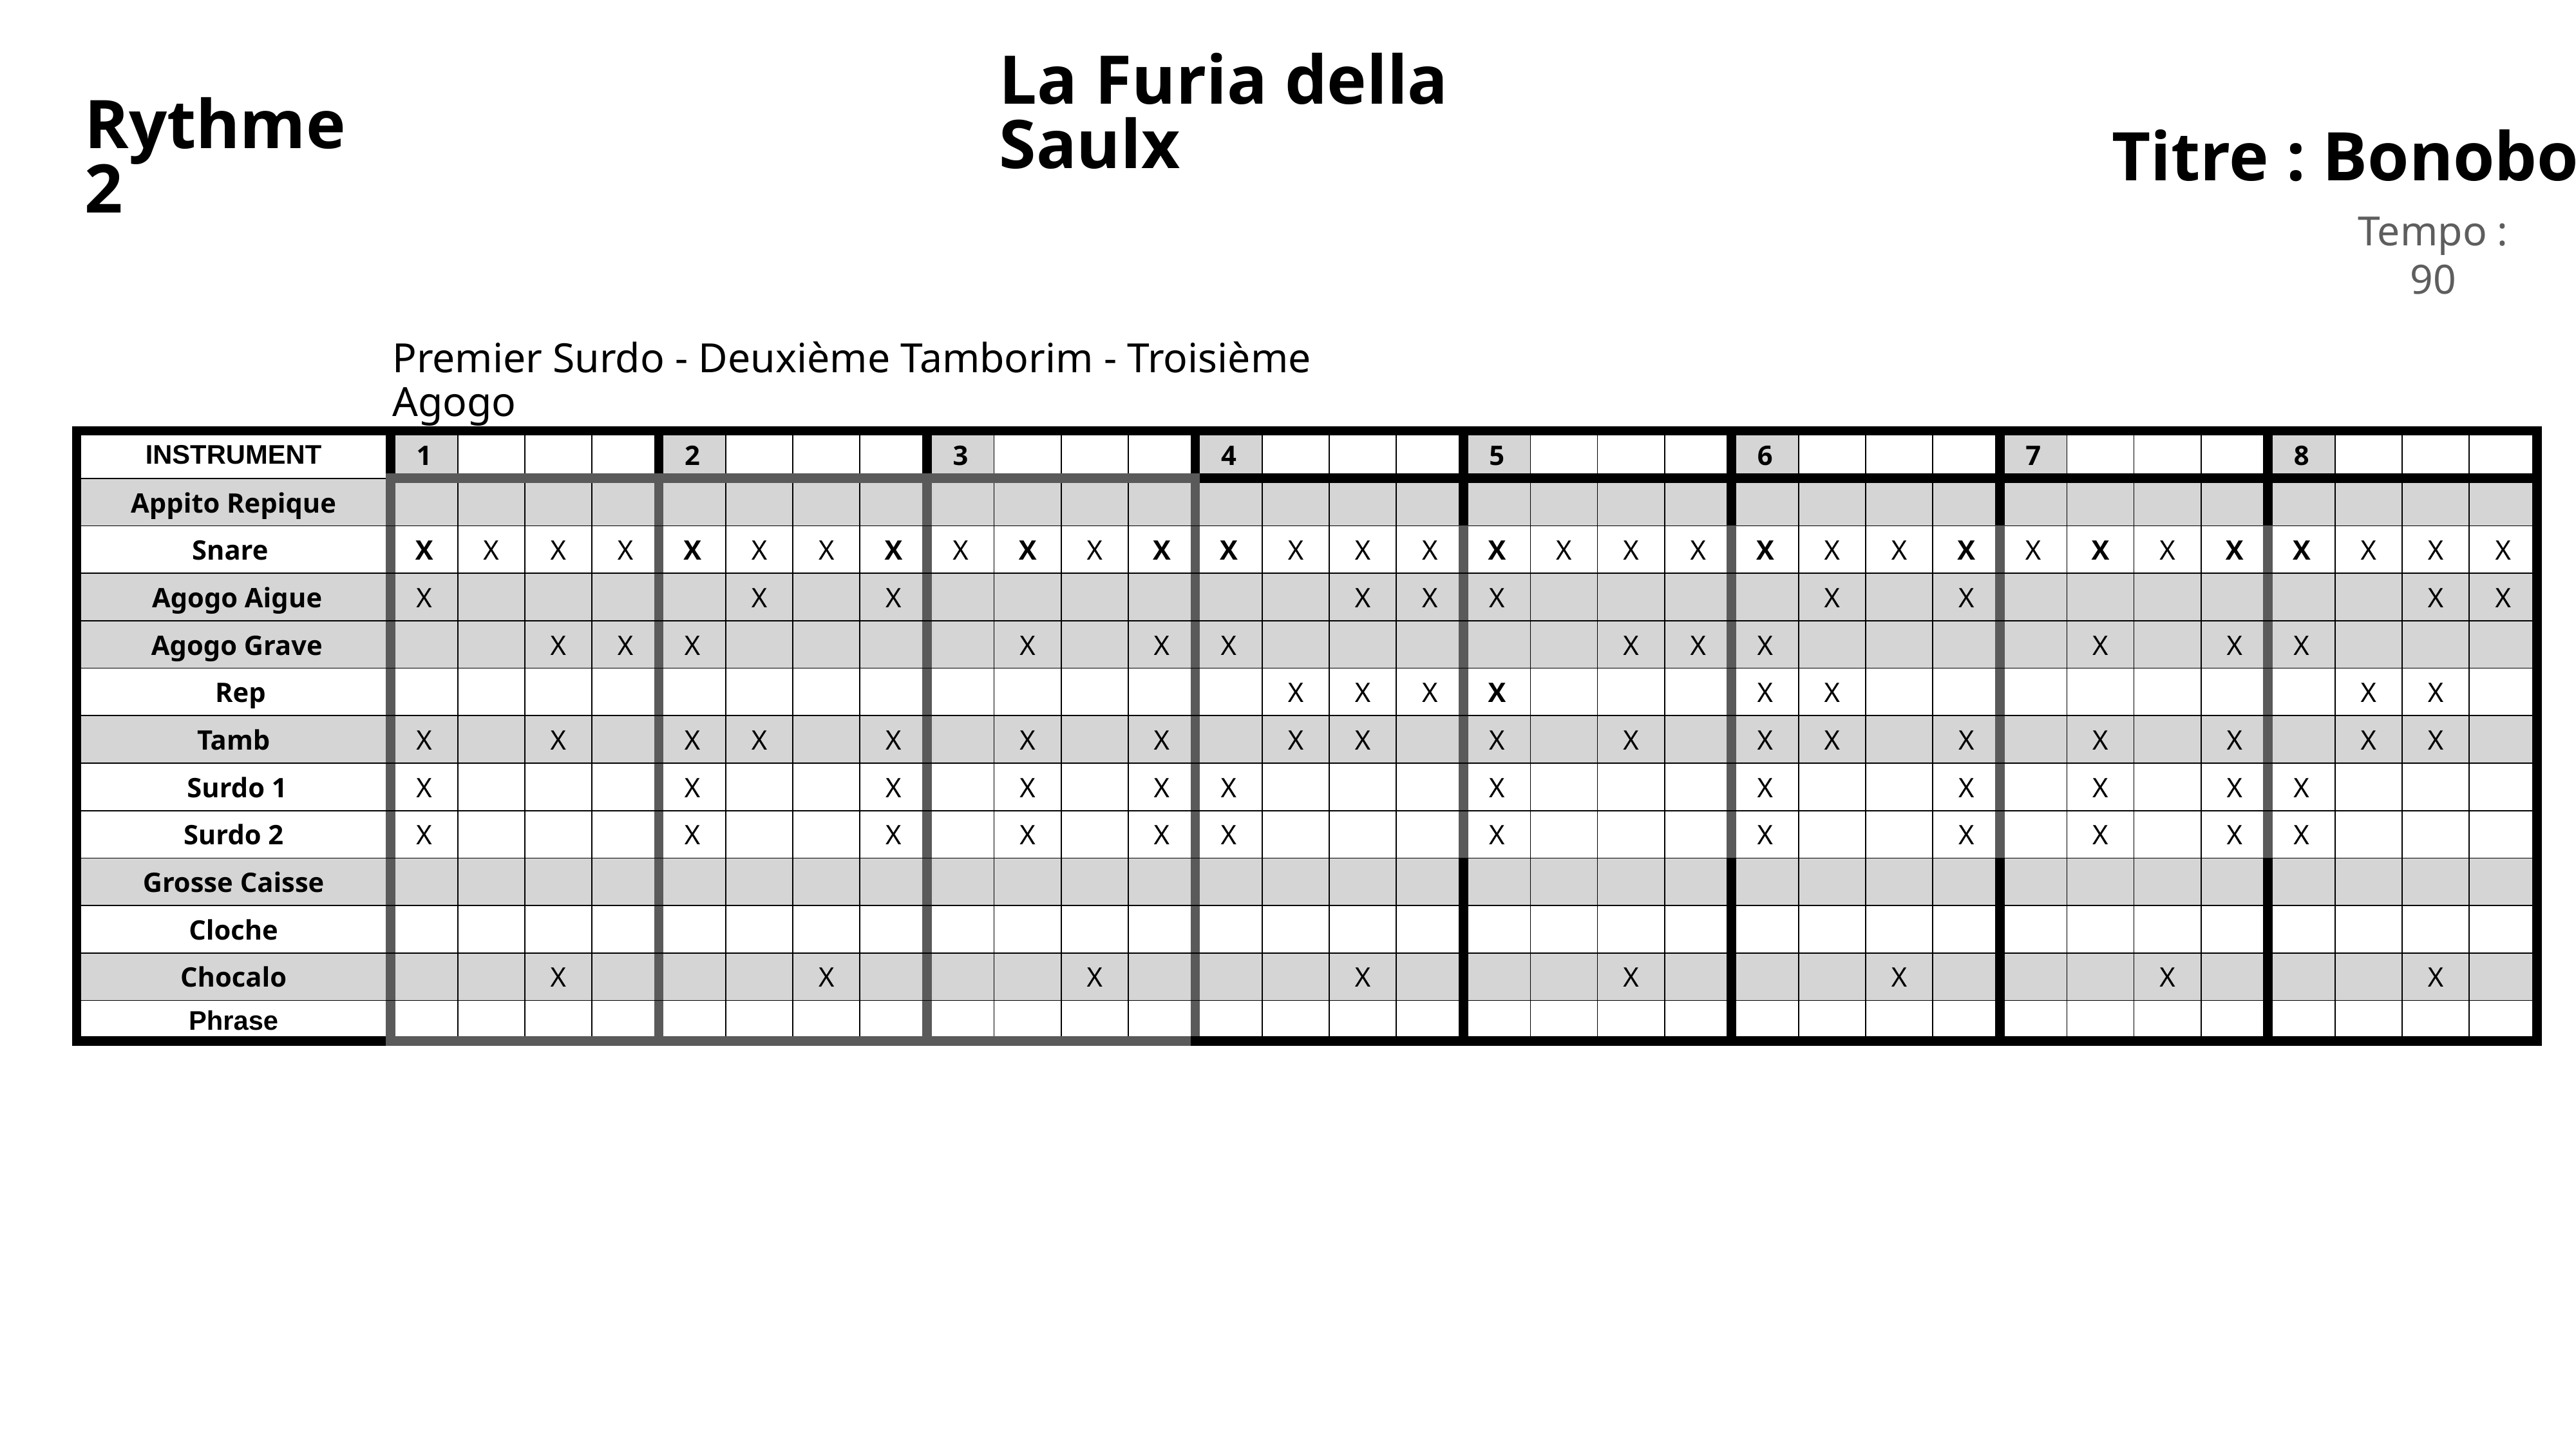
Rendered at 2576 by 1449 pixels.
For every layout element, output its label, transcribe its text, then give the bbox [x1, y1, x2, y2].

table_cell X [663, 621, 725, 668]
table_cell X [663, 811, 725, 858]
table_cell X [526, 954, 591, 1000]
table_cell [1598, 764, 1664, 810]
table_cell [459, 811, 524, 858]
table_cell [1397, 621, 1459, 668]
table_header [1397, 435, 1459, 473]
table_cell X [1330, 716, 1396, 762]
text_box Premier Surdo - Deuxième Tamborim - Troisième Agogo [387, 332, 1403, 431]
table_cell [1200, 954, 1262, 1000]
table_cell X [2005, 526, 2067, 573]
table_cell [1866, 483, 1932, 526]
table_cell [1598, 574, 1664, 620]
table_cell Phrase [81, 1001, 386, 1036]
table_cell [1129, 954, 1191, 1000]
table_cell [932, 483, 994, 526]
table_cell X [2470, 574, 2532, 620]
table_cell X [1933, 764, 1995, 810]
table_cell [526, 906, 591, 952]
table_cell X [793, 526, 859, 573]
table_cell [1598, 858, 1664, 905]
table_cell X [2470, 526, 2532, 573]
table_cell [1933, 858, 1995, 905]
table_cell [395, 1001, 457, 1036]
table_cell X [395, 811, 457, 858]
table_cell [2273, 716, 2334, 762]
table_cell X [932, 526, 994, 573]
table_cell [2202, 574, 2263, 620]
table_cell [1736, 858, 1798, 905]
table_cell [1062, 764, 1128, 810]
table_cell [526, 811, 591, 858]
table_cell [459, 483, 524, 526]
table_cell X [1263, 668, 1329, 715]
table_header 1 [395, 435, 457, 473]
table_cell X [2134, 526, 2201, 573]
table_cell [1531, 954, 1597, 1000]
table_cell [1062, 858, 1128, 905]
table_cell Cloche [81, 906, 386, 952]
table_cell [1736, 906, 1798, 952]
table_cell [2202, 668, 2263, 715]
table_cell [2273, 954, 2334, 1000]
table_cell [2134, 906, 2201, 952]
table_cell X [1736, 811, 1798, 858]
table_cell [2470, 858, 2532, 905]
table_cell X [395, 526, 457, 573]
table_cell Rep [81, 668, 386, 715]
table_cell [2273, 1001, 2334, 1036]
table_cell [994, 668, 1061, 715]
table_cell [1933, 954, 1995, 1000]
table_cell [994, 858, 1061, 905]
table_cell X [2273, 621, 2334, 668]
table_cell [860, 668, 922, 715]
table_cell [1062, 668, 1128, 715]
table_cell [1397, 1001, 1459, 1036]
table_cell X [2403, 716, 2468, 762]
table_cell [932, 811, 994, 858]
table_cell X [2202, 764, 2263, 810]
table_cell X [526, 526, 591, 573]
table_cell [932, 621, 994, 668]
table_cell [1468, 1001, 1530, 1036]
table_cell X [1062, 526, 1128, 573]
table_cell X [1200, 526, 1262, 573]
table_cell [1330, 1001, 1396, 1036]
table_cell [2336, 1001, 2401, 1036]
table_cell Grosse Caisse [81, 858, 386, 905]
table_cell X [663, 526, 725, 573]
table_cell [2005, 716, 2067, 762]
table_cell [459, 1001, 524, 1036]
table_cell [1263, 574, 1329, 620]
table_cell X [1397, 526, 1459, 573]
table_cell [663, 1001, 725, 1036]
table_cell [726, 668, 792, 715]
table_cell [932, 954, 994, 1000]
table_header [726, 435, 792, 473]
table_cell [459, 954, 524, 1000]
table_cell [2202, 483, 2263, 526]
table_cell Surdo 2 [81, 811, 386, 858]
table_cell [1330, 811, 1396, 858]
table_cell [1531, 811, 1597, 858]
table_cell [1200, 574, 1262, 620]
table_cell [1799, 811, 1865, 858]
table_cell X [1129, 764, 1191, 810]
table_cell [1330, 621, 1396, 668]
table_cell [2273, 483, 2334, 526]
table_cell [1062, 811, 1128, 858]
table_cell [1330, 764, 1396, 810]
table_header [1598, 435, 1664, 473]
table_cell X [1397, 668, 1459, 715]
table_cell [1665, 483, 1727, 526]
table_cell [1200, 668, 1262, 715]
table_cell [2470, 483, 2532, 526]
table_cell X [2067, 764, 2134, 810]
table_cell X [1200, 811, 1262, 858]
table_cell [2134, 668, 2201, 715]
table_cell [1263, 621, 1329, 668]
table_cell [663, 483, 725, 526]
table_cell [994, 574, 1061, 620]
table_header [2067, 435, 2134, 473]
table_header [1799, 435, 1865, 473]
table_header 3 [932, 435, 994, 473]
table_cell X [592, 526, 654, 573]
text_box Rythme 2 [79, 91, 383, 231]
table_cell X [994, 811, 1061, 858]
table_cell X [1933, 716, 1995, 762]
table_cell [592, 764, 654, 810]
table_cell X [1129, 811, 1191, 858]
table_cell [1665, 668, 1727, 715]
table_cell [1200, 1001, 1262, 1036]
table_header [793, 435, 859, 473]
table_header 8 [2273, 435, 2334, 473]
table_cell [1866, 668, 1932, 715]
table_cell [1866, 621, 1932, 668]
table_cell X [1799, 668, 1865, 715]
table_cell [2134, 716, 2201, 762]
table_cell X [860, 764, 922, 810]
table_cell [2470, 764, 2532, 810]
table_cell [2336, 954, 2401, 1000]
table_cell X [2134, 954, 2201, 1000]
table_cell X [2202, 716, 2263, 762]
table_cell [1531, 668, 1597, 715]
table_cell X [994, 716, 1061, 762]
table_cell X [860, 526, 922, 573]
table_cell [1397, 858, 1459, 905]
table_cell X [1129, 716, 1191, 762]
table_cell [2067, 668, 2134, 715]
table_cell X [1330, 574, 1396, 620]
table_cell [726, 1001, 792, 1036]
table_cell X [860, 811, 922, 858]
table_cell [2134, 621, 2201, 668]
table_cell [1665, 954, 1727, 1000]
table_cell X [1263, 716, 1329, 762]
table_cell [592, 574, 654, 620]
table_cell [1665, 574, 1727, 620]
table_cell X [2273, 526, 2334, 573]
table_cell [2067, 954, 2134, 1000]
table_cell X [1736, 716, 1798, 762]
table_cell X [1330, 954, 1396, 1000]
table_cell [1330, 858, 1396, 905]
table_header [994, 435, 1061, 473]
table_cell X [1062, 954, 1128, 1000]
table_cell [2336, 621, 2401, 668]
table_cell [2336, 811, 2401, 858]
table_cell X [2273, 764, 2334, 810]
table_cell [1397, 954, 1459, 1000]
table_cell [1263, 764, 1329, 810]
table_cell [1062, 716, 1128, 762]
table_header [1330, 435, 1396, 473]
table_cell [932, 858, 994, 905]
table_cell [459, 621, 524, 668]
table_cell [1263, 858, 1329, 905]
table_cell Tamb [81, 716, 386, 762]
table_cell [994, 906, 1061, 952]
table_header 4 [1200, 435, 1262, 473]
table_cell X [1799, 716, 1865, 762]
table_cell [1933, 483, 1995, 526]
table_cell X [726, 526, 792, 573]
table_cell [2470, 716, 2532, 762]
table_cell [1736, 483, 1798, 526]
table_cell X [1736, 764, 1798, 810]
table_cell [1736, 574, 1798, 620]
table_cell [2005, 811, 2067, 858]
table_cell [1665, 906, 1727, 952]
table_cell X [1263, 526, 1329, 573]
table_cell [2202, 906, 2263, 952]
table_cell [395, 858, 457, 905]
table_cell [1062, 574, 1128, 620]
table_cell [1397, 811, 1459, 858]
table_cell X [1200, 764, 1262, 810]
table_cell [1129, 1001, 1191, 1036]
table_cell [2336, 906, 2401, 952]
table_cell X [395, 764, 457, 810]
table_cell [932, 764, 994, 810]
table_header [2403, 435, 2468, 473]
table_cell [592, 906, 654, 952]
table_cell X [1397, 574, 1459, 620]
table_header [2470, 435, 2532, 473]
table_cell X [1799, 574, 1865, 620]
table_header INSTRUMENT [81, 435, 386, 478]
table_cell X [2202, 811, 2263, 858]
table_cell [1129, 858, 1191, 905]
table_cell X [1468, 811, 1530, 858]
table_cell X [526, 716, 591, 762]
table_cell X [2067, 621, 2134, 668]
table_cell [1736, 954, 1798, 1000]
table_header [1933, 435, 1995, 473]
table_cell X [2202, 526, 2263, 573]
table_cell [1665, 716, 1727, 762]
table_cell [932, 906, 994, 952]
table_cell [1263, 811, 1329, 858]
table_cell X [1799, 526, 1865, 573]
table_cell [1468, 621, 1530, 668]
table_cell [1531, 716, 1597, 762]
text_box Tempo : 90 [2327, 200, 2539, 308]
table_cell [2336, 858, 2401, 905]
table_cell X [526, 621, 591, 668]
table_cell [1799, 621, 1865, 668]
table_cell [592, 668, 654, 715]
table_cell X [1665, 526, 1727, 573]
table_cell [592, 858, 654, 905]
table_cell [526, 764, 591, 810]
table_cell [526, 668, 591, 715]
table_cell [459, 858, 524, 905]
table_cell X [2202, 621, 2263, 668]
table_cell [793, 668, 859, 715]
table_header [2134, 435, 2201, 473]
table_cell [1799, 764, 1865, 810]
table_cell [459, 668, 524, 715]
table_cell X [1866, 954, 1932, 1000]
table_cell [2336, 574, 2401, 620]
table_cell [1866, 858, 1932, 905]
table_cell X [2336, 526, 2401, 573]
table_cell [1531, 483, 1597, 526]
table_cell [1468, 483, 1530, 526]
table_cell [2005, 574, 2067, 620]
table_cell [2470, 621, 2532, 668]
table_cell [2403, 483, 2468, 526]
table_cell [1200, 483, 1262, 526]
table_cell [1665, 1001, 1727, 1036]
table_cell [592, 811, 654, 858]
table_cell [526, 858, 591, 905]
table_cell [2273, 574, 2334, 620]
table_header [1129, 435, 1191, 473]
table_cell [1866, 574, 1932, 620]
table_cell [663, 954, 725, 1000]
table_cell [2067, 858, 2134, 905]
table_cell [2273, 858, 2334, 905]
table_cell [1736, 1001, 1798, 1036]
table_cell X [994, 764, 1061, 810]
table_cell [395, 906, 457, 952]
table_cell [994, 483, 1061, 526]
table_cell Surdo 1 [81, 764, 386, 810]
table_cell X [395, 716, 457, 762]
table_cell [2134, 1001, 2201, 1036]
table_cell [1531, 621, 1597, 668]
table_cell X [1933, 574, 1995, 620]
table_cell [2005, 858, 2067, 905]
table_cell [2134, 574, 2201, 620]
table_cell [2005, 1001, 2067, 1036]
table_cell X [1129, 526, 1191, 573]
table_cell [663, 574, 725, 620]
table_cell [932, 668, 994, 715]
table_cell [2470, 668, 2532, 715]
table_cell [2005, 668, 2067, 715]
table_header [1263, 435, 1329, 473]
table_cell [1263, 906, 1329, 952]
table_cell [592, 716, 654, 762]
table_cell [2134, 811, 2201, 858]
table_header [1062, 435, 1128, 473]
table_cell [793, 716, 859, 762]
table_cell [2005, 621, 2067, 668]
table_cell [1598, 1001, 1664, 1036]
table_header 7 [2005, 435, 2067, 473]
table_cell [1665, 858, 1727, 905]
table_cell [663, 858, 725, 905]
table_cell [1933, 668, 1995, 715]
table_cell [2067, 574, 2134, 620]
table_cell [793, 906, 859, 952]
table_cell Snare [81, 526, 386, 573]
text_box Titre : Bonobo [2106, 123, 2576, 199]
table_header [459, 435, 524, 473]
table_cell [2005, 906, 2067, 952]
table_cell X [1736, 621, 1798, 668]
table_cell [1866, 1001, 1932, 1036]
table_cell X [1933, 526, 1995, 573]
table_cell [1598, 811, 1664, 858]
table_cell [395, 668, 457, 715]
table_cell [1468, 858, 1530, 905]
table_cell [2005, 483, 2067, 526]
table_cell [1665, 764, 1727, 810]
table_cell X [663, 764, 725, 810]
table_cell X [860, 574, 922, 620]
table_cell [1866, 811, 1932, 858]
table_cell [726, 906, 792, 952]
table_cell [2067, 906, 2134, 952]
table_cell [726, 858, 792, 905]
table_cell [2134, 858, 2201, 905]
table_cell Appito Repique [81, 479, 386, 526]
table_cell X [1468, 668, 1530, 715]
table_cell [1397, 716, 1459, 762]
table_cell [994, 1001, 1061, 1036]
table_cell [2005, 954, 2067, 1000]
table_cell [1468, 906, 1530, 952]
table_cell [1200, 858, 1262, 905]
table_cell [726, 954, 792, 1000]
table_cell [2202, 858, 2263, 905]
table_cell [860, 858, 922, 905]
table_cell [994, 954, 1061, 1000]
table_cell [1397, 764, 1459, 810]
table_cell X [663, 716, 725, 762]
table_cell [1129, 483, 1191, 526]
table_cell X [1933, 811, 1995, 858]
table_cell X [860, 716, 922, 762]
table_cell [1799, 483, 1865, 526]
table_cell [1598, 906, 1664, 952]
table_cell [1062, 483, 1128, 526]
table_cell X [1665, 621, 1727, 668]
table_cell [860, 483, 922, 526]
table_cell [2403, 1001, 2468, 1036]
table_cell [726, 811, 792, 858]
table_cell X [1598, 621, 1664, 668]
table_cell [1531, 764, 1597, 810]
table_cell Chocalo [81, 954, 386, 1000]
table_cell [1799, 906, 1865, 952]
table_cell [2336, 764, 2401, 810]
table_header [1665, 435, 1727, 473]
table_cell [1866, 716, 1932, 762]
table_cell [2134, 483, 2201, 526]
table_cell [1799, 1001, 1865, 1036]
table_cell [459, 574, 524, 620]
table_cell [2067, 483, 2134, 526]
table_cell [2067, 1001, 2134, 1036]
table_cell [932, 716, 994, 762]
table_cell X [1468, 716, 1530, 762]
table_cell [459, 716, 524, 762]
table_header [2336, 435, 2401, 473]
table_cell [459, 906, 524, 952]
table_cell [395, 621, 457, 668]
table_cell [1062, 906, 1128, 952]
table_cell [526, 574, 591, 620]
table_cell [1397, 483, 1459, 526]
table_cell [1665, 811, 1727, 858]
table_header 6 [1736, 435, 1798, 473]
table_cell [1129, 574, 1191, 620]
table_cell [1799, 954, 1865, 1000]
table_header 5 [1468, 435, 1530, 473]
table_cell [1062, 621, 1128, 668]
table_cell [526, 1001, 591, 1036]
table_cell [1129, 906, 1191, 952]
table_cell [860, 621, 922, 668]
table_cell [1263, 1001, 1329, 1036]
table_cell [1200, 716, 1262, 762]
table_cell X [459, 526, 524, 573]
table_cell [860, 954, 922, 1000]
table_cell X [2067, 811, 2134, 858]
table_cell X [2336, 668, 2401, 715]
table_cell [2202, 1001, 2263, 1036]
table_cell X [2403, 954, 2468, 1000]
table_cell [793, 811, 859, 858]
table_cell X [1598, 954, 1664, 1000]
table_cell [2403, 764, 2468, 810]
table_cell [592, 483, 654, 526]
table_cell X [1866, 526, 1932, 573]
table_cell [2134, 764, 2201, 810]
table_cell X [2403, 668, 2468, 715]
table_cell [459, 764, 524, 810]
table_cell [1397, 906, 1459, 952]
table_cell Agogo Aigue [81, 574, 386, 620]
table_cell X [793, 954, 859, 1000]
table_cell [2470, 811, 2532, 858]
table_cell [1330, 483, 1396, 526]
table_cell X [2273, 811, 2334, 858]
table_cell [2273, 668, 2334, 715]
table_cell X [994, 621, 1061, 668]
table_cell [2403, 858, 2468, 905]
table_cell [860, 1001, 922, 1036]
table_cell [663, 668, 725, 715]
table_cell [2202, 954, 2263, 1000]
table_cell X [726, 716, 792, 762]
table_cell [1531, 858, 1597, 905]
table_cell [2403, 621, 2468, 668]
table_header [526, 435, 591, 473]
table_cell [2403, 811, 2468, 858]
text_box La Furia della Saulx [994, 47, 1620, 187]
table_cell X [1330, 526, 1396, 573]
table_cell [1531, 906, 1597, 952]
table_cell [1263, 483, 1329, 526]
table_cell X [2067, 716, 2134, 762]
table_cell [726, 483, 792, 526]
table_cell [395, 483, 457, 526]
table_cell [793, 483, 859, 526]
table_header [860, 435, 922, 473]
table_cell X [1531, 526, 1597, 573]
table_cell X [395, 574, 457, 620]
table_cell [793, 1001, 859, 1036]
table_cell [1933, 621, 1995, 668]
table_cell [932, 1001, 994, 1036]
table_cell [526, 483, 591, 526]
table_cell [793, 574, 859, 620]
table_cell [2336, 483, 2401, 526]
table_cell [726, 764, 792, 810]
table_cell X [1736, 526, 1798, 573]
table_cell X [1598, 716, 1664, 762]
table_cell [1598, 668, 1664, 715]
table_cell [1933, 906, 1995, 952]
table_cell [592, 954, 654, 1000]
table_cell [1531, 1001, 1597, 1036]
table_cell Agogo Grave [81, 621, 386, 668]
table_cell X [2403, 526, 2468, 573]
table_cell X [1330, 668, 1396, 715]
table_cell [1598, 483, 1664, 526]
table_cell [663, 906, 725, 952]
table_cell X [994, 526, 1061, 573]
table_header [2202, 435, 2263, 473]
table_cell [2470, 1001, 2532, 1036]
table_cell X [2336, 716, 2401, 762]
table_cell [2273, 906, 2334, 952]
table_cell X [1598, 526, 1664, 573]
table_cell [395, 954, 457, 1000]
table_cell [932, 574, 994, 620]
table_cell X [1200, 621, 1262, 668]
table_cell [726, 621, 792, 668]
table_cell X [1468, 574, 1530, 620]
table_header [592, 435, 654, 473]
table_cell [793, 858, 859, 905]
table_cell [2470, 954, 2532, 1000]
table_cell [1933, 1001, 1995, 1036]
table_header [1866, 435, 1932, 473]
table_cell [1531, 574, 1597, 620]
table_header [1531, 435, 1597, 473]
table_cell X [1129, 621, 1191, 668]
table_cell [1866, 906, 1932, 952]
table_cell [1129, 668, 1191, 715]
table_cell X [2067, 526, 2134, 573]
table_cell X [726, 574, 792, 620]
table_cell [1468, 954, 1530, 1000]
table_cell [793, 764, 859, 810]
table_cell [1062, 1001, 1128, 1036]
table_cell [1866, 764, 1932, 810]
table_cell X [592, 621, 654, 668]
table_cell X [1468, 526, 1530, 573]
table_cell [793, 621, 859, 668]
table_cell X [2403, 574, 2468, 620]
table_cell X [1468, 764, 1530, 810]
table_cell [1799, 858, 1865, 905]
table_cell [860, 906, 922, 952]
table_cell [1200, 906, 1262, 952]
table_cell [1330, 906, 1396, 952]
table_cell [2470, 906, 2532, 952]
table_cell [592, 1001, 654, 1036]
table_header 2 [663, 435, 725, 473]
table_cell X [1736, 668, 1798, 715]
table_cell [2403, 906, 2468, 952]
table_cell [1263, 954, 1329, 1000]
table_cell [2005, 764, 2067, 810]
